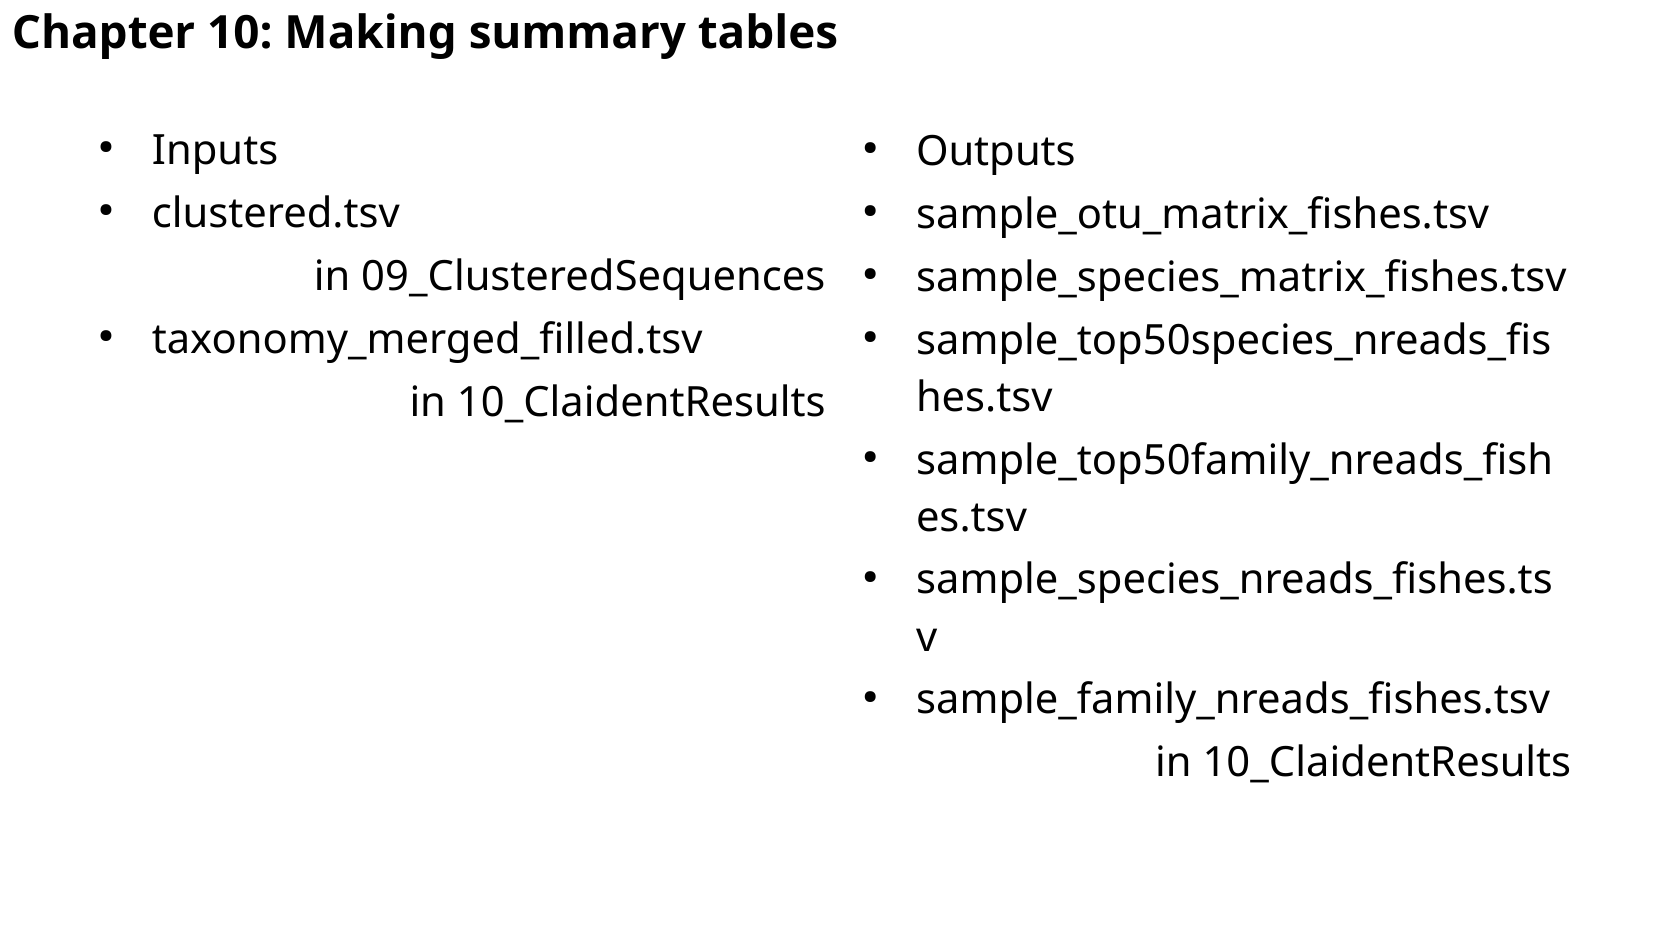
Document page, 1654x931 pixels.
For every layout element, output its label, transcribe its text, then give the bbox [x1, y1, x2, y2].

list Outputs sample_otu_matrix_fishes.tsv sample_species_matrix_fishes.tsv sample_top50species_nreads_fishes.tsv sample_top50family_nreads_fishes.tsv sample_species_nreads_fishes.tsv sample_family_nreads_fishes.tsv in 10_ClaidentResults [845, 120, 1572, 792]
title Chapter 10: Making summary tables [11, 0, 1642, 130]
list Inputs clustered.tsv in 09_ClusteredSequences taxonomy_merged_filled.tsv in 10_ClaidentResults [81, 119, 826, 809]
